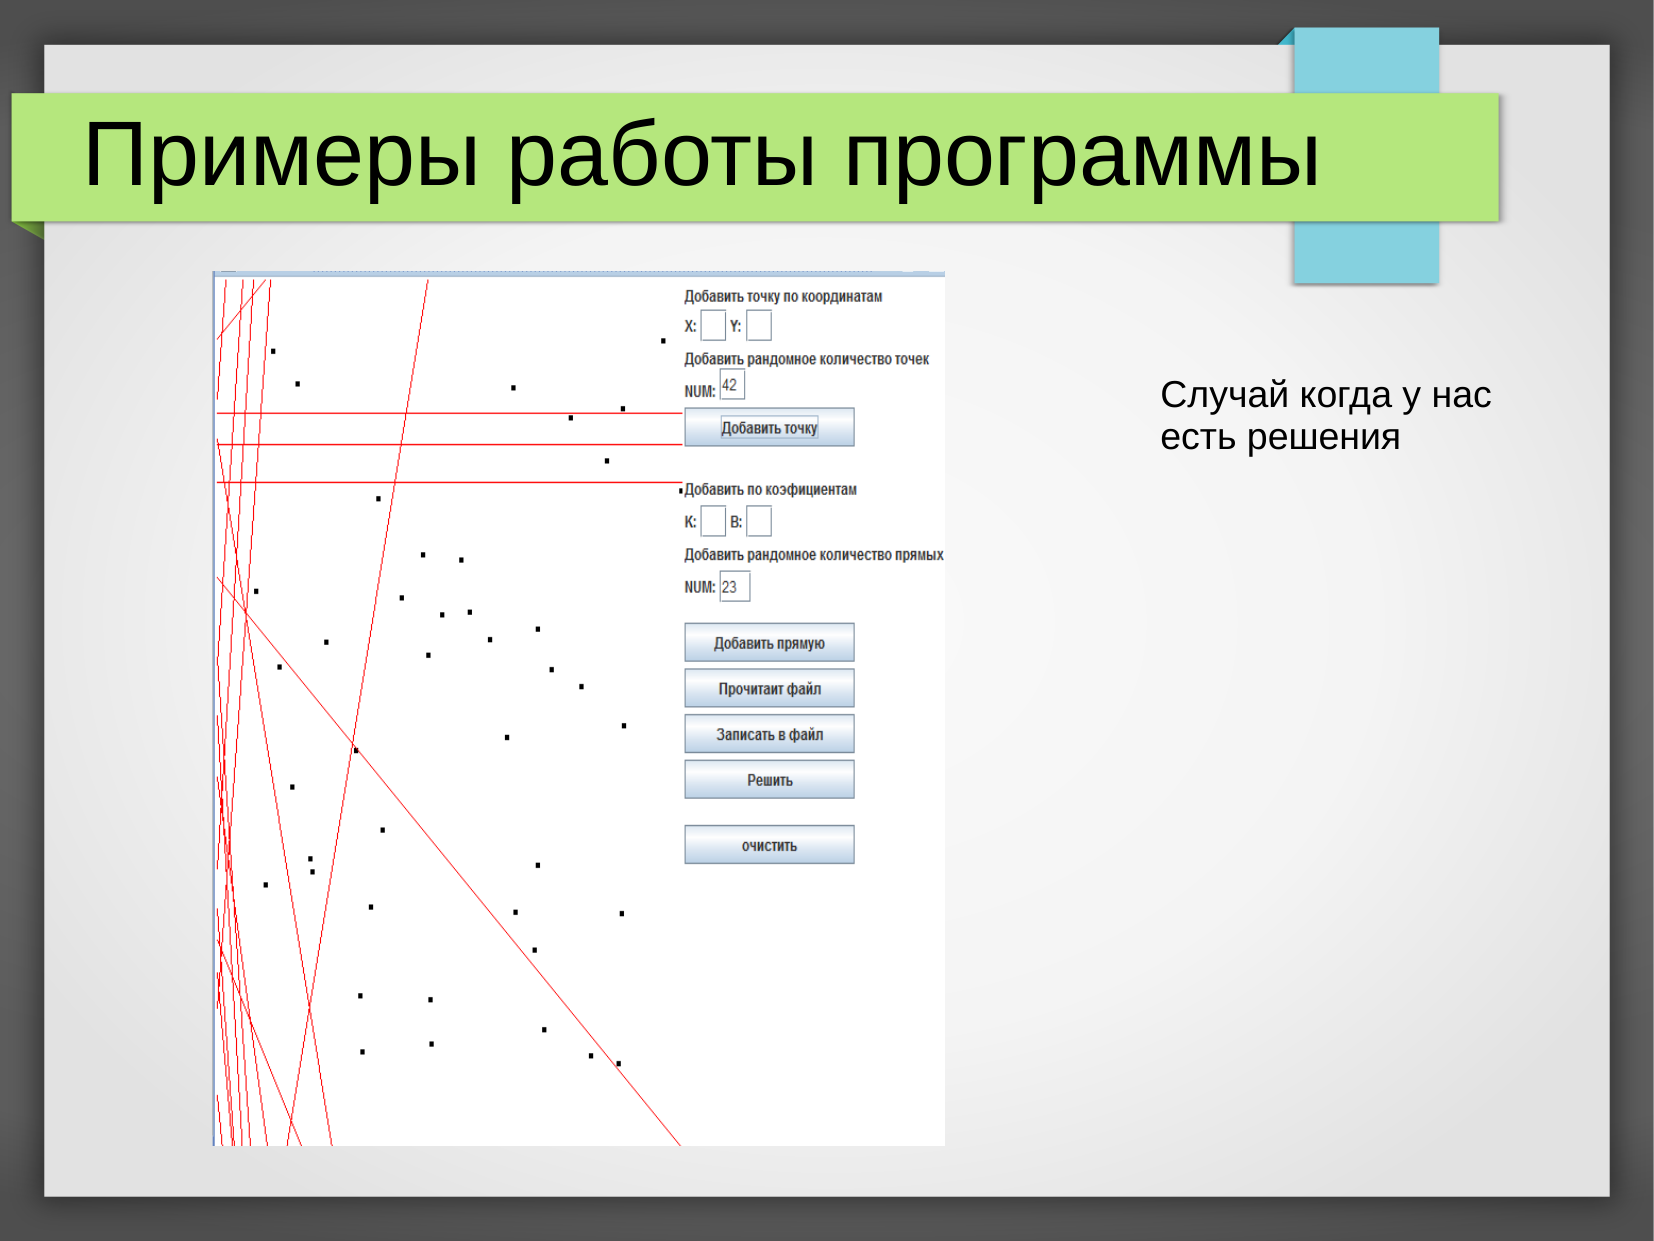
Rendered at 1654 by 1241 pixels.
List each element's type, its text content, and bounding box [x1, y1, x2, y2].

text_box Случай когда у нас есть решения [1145, 366, 1548, 507]
picture [0, 0, 1654, 1241]
title Примеры работы программы [82, 69, 1441, 238]
